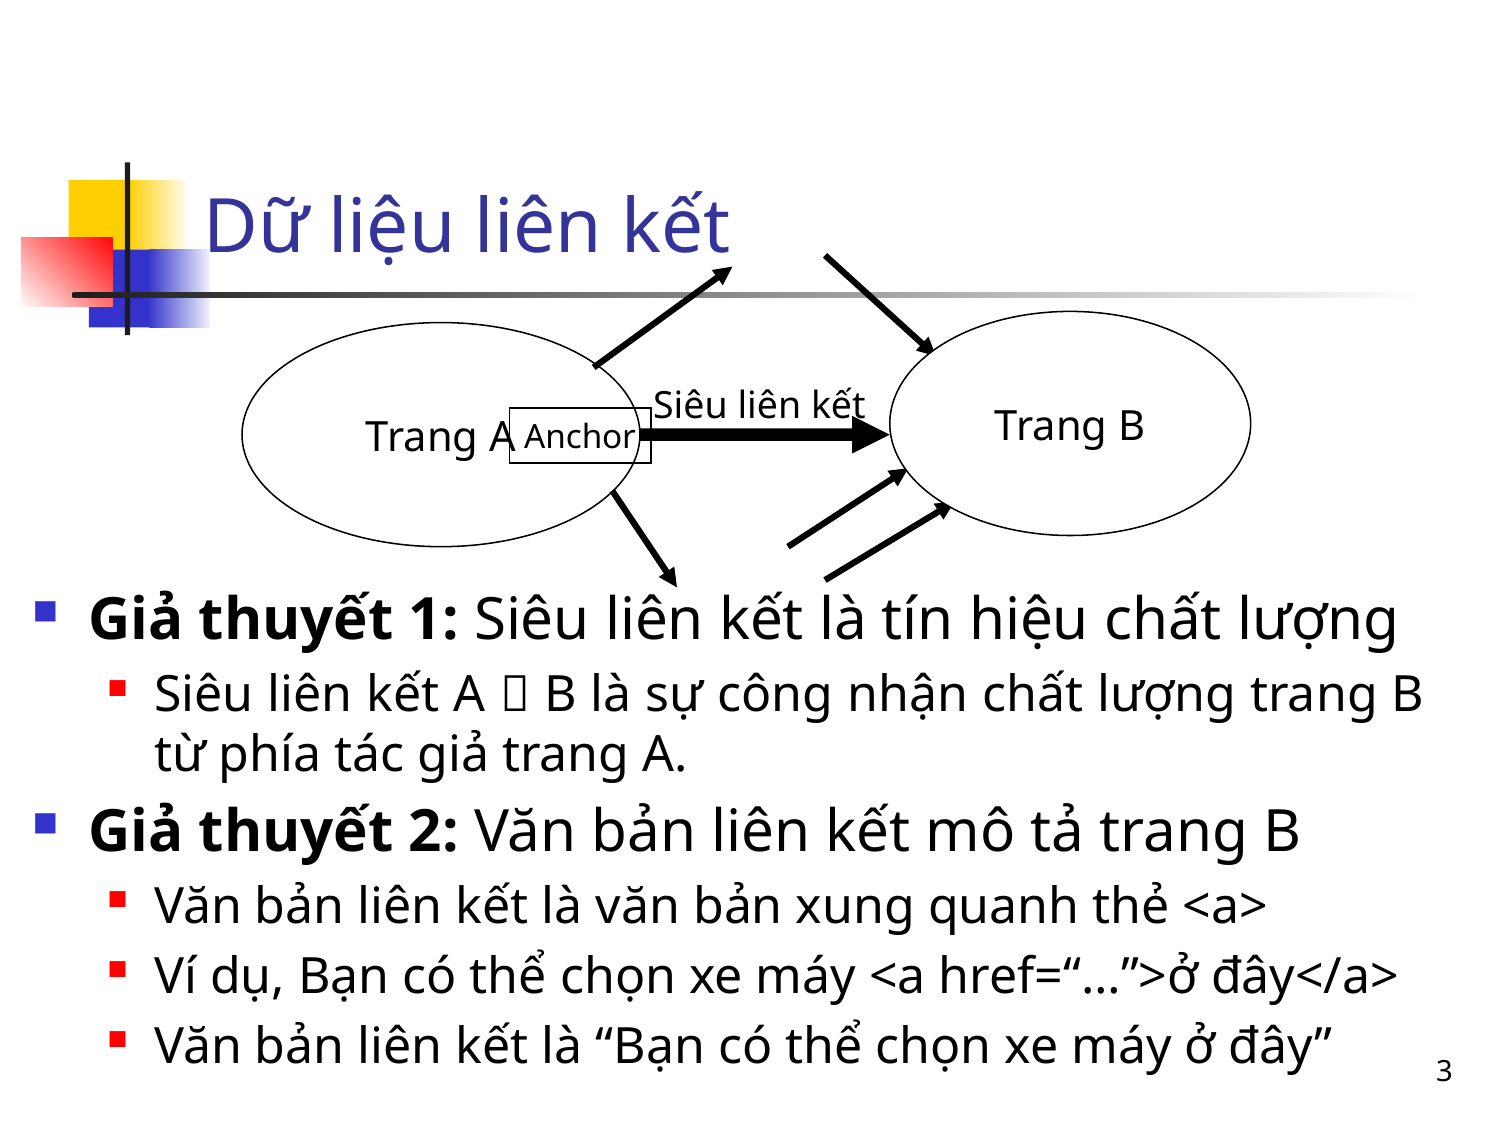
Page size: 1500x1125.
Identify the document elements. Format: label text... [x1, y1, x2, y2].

title Dữ liệu liên kết [188, 35, 1468, 275]
text_box Anchor [509, 408, 652, 463]
slide_number <number> [1440, 1024, 1468, 1100]
text_box Siêu liên kết [638, 373, 882, 434]
text_box Trang A [242, 322, 635, 547]
text_box Trang B [889, 311, 1251, 536]
text_box Giả thuyết 1: Siêu liên kết là tín hiệu chất lượng Siêu liên kết A  B là sự công nhận chất lượng trang B từ phía tác giả trang A. Giả thuyết 2: Văn bản liên kết mô tả trang B Văn bản liên kết là văn bản xung quanh thẻ <a> Ví dụ, Bạn có thể chọn xe máy <a href=“…”>ở đây</a> Văn bản liên kết là “Bạn có thể chọn xe máy ở đây” [17, 574, 1440, 1102]
